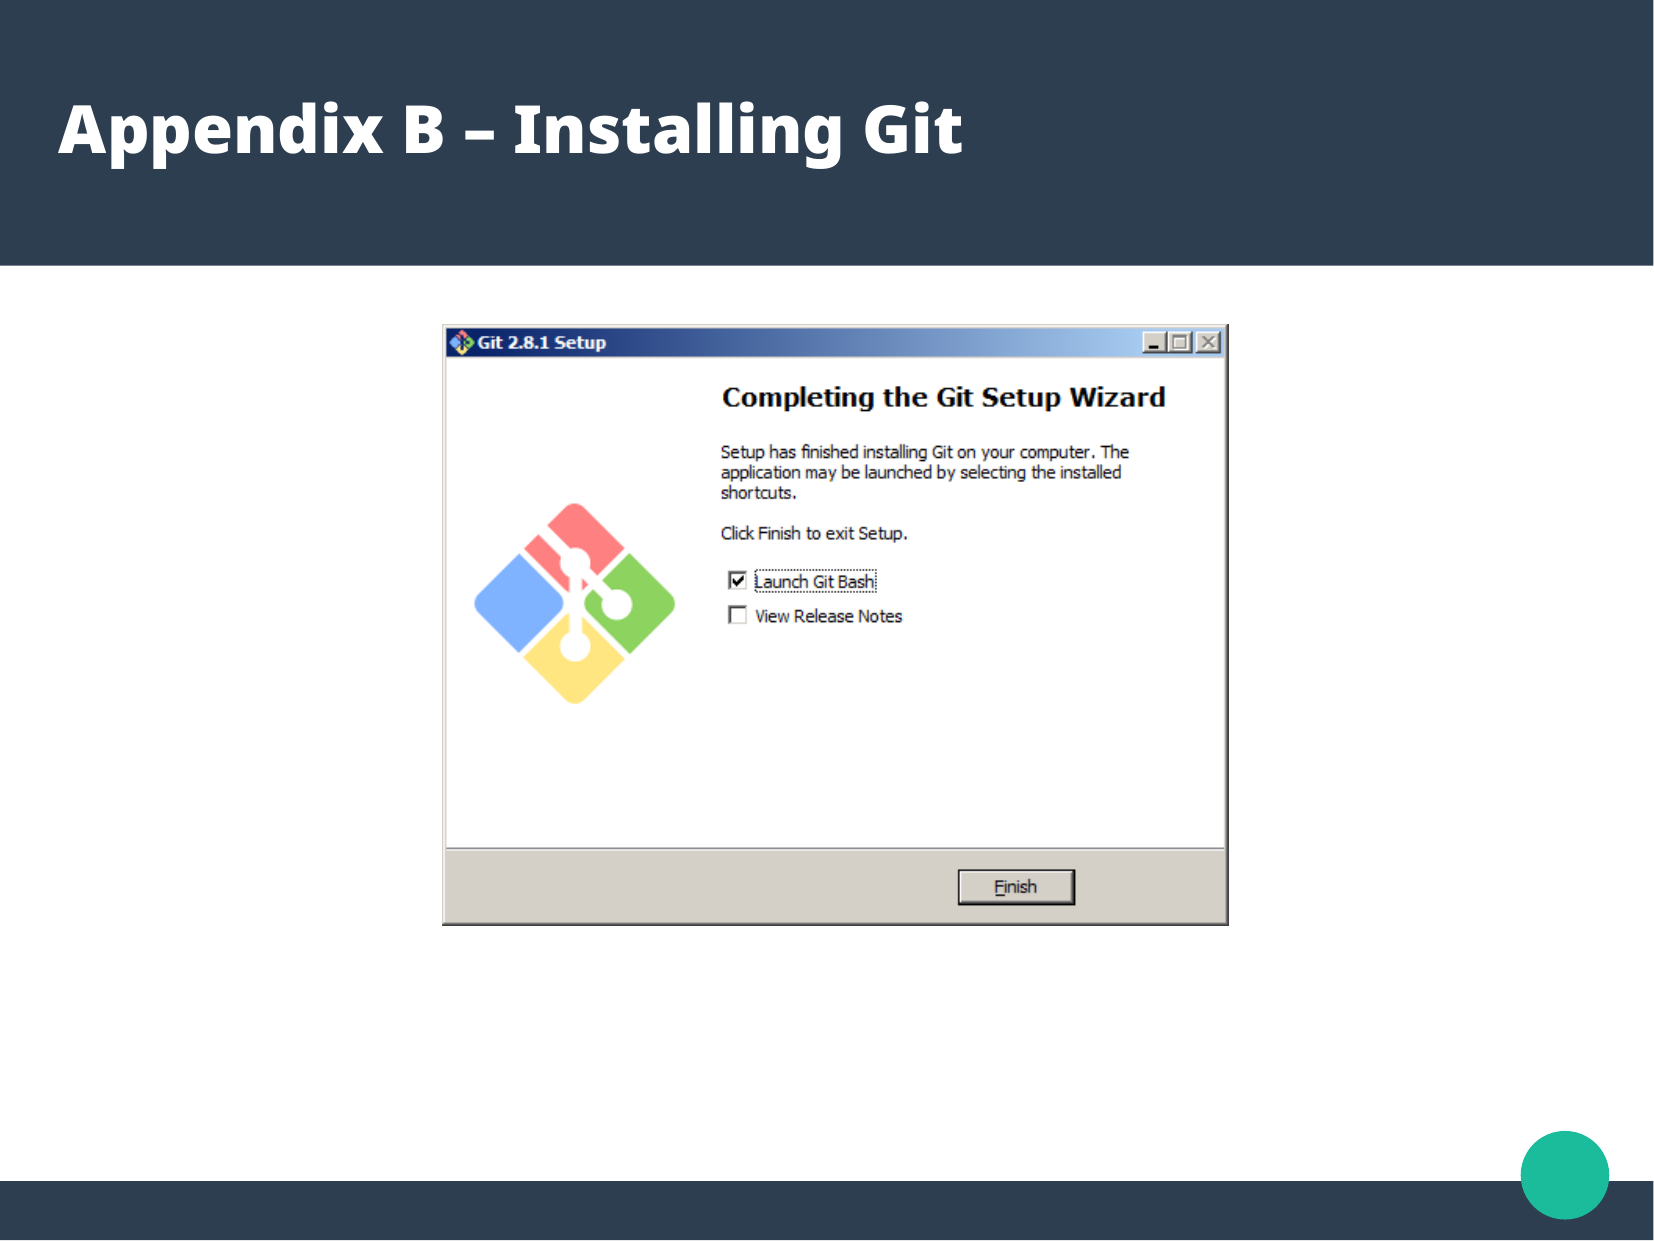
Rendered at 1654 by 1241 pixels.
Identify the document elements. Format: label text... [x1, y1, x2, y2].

title Appendix B – Installing Git [59, 49, 1595, 207]
picture [442, 324, 1229, 926]
